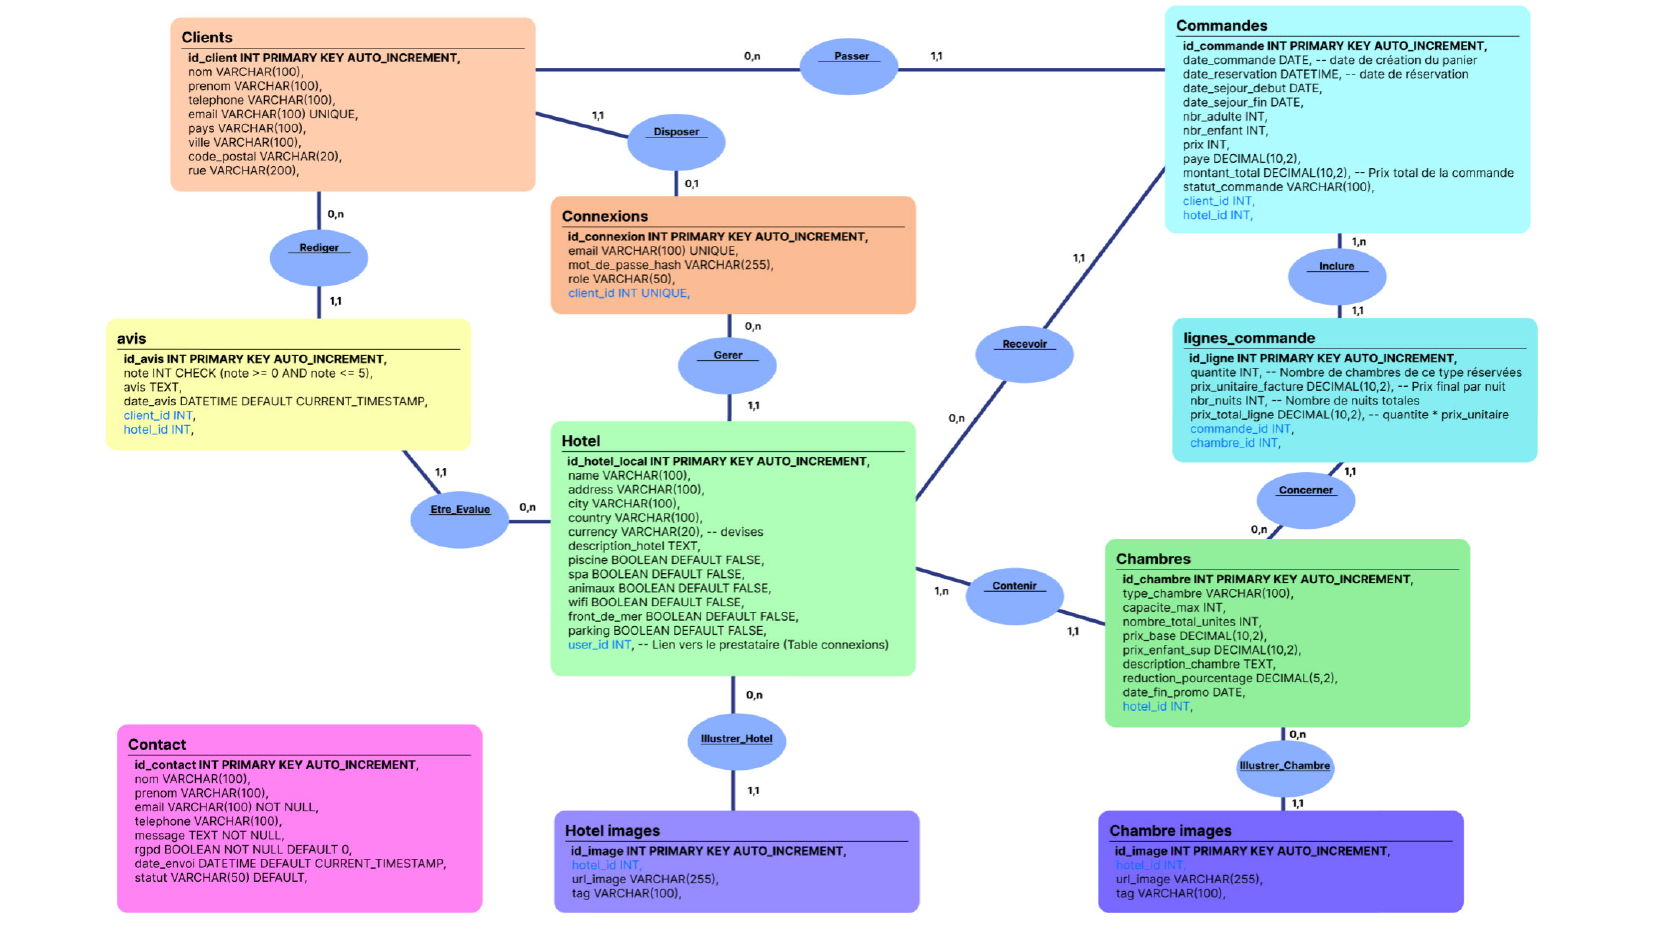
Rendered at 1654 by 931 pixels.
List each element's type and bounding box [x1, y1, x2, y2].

picture [88, 0, 1550, 929]
